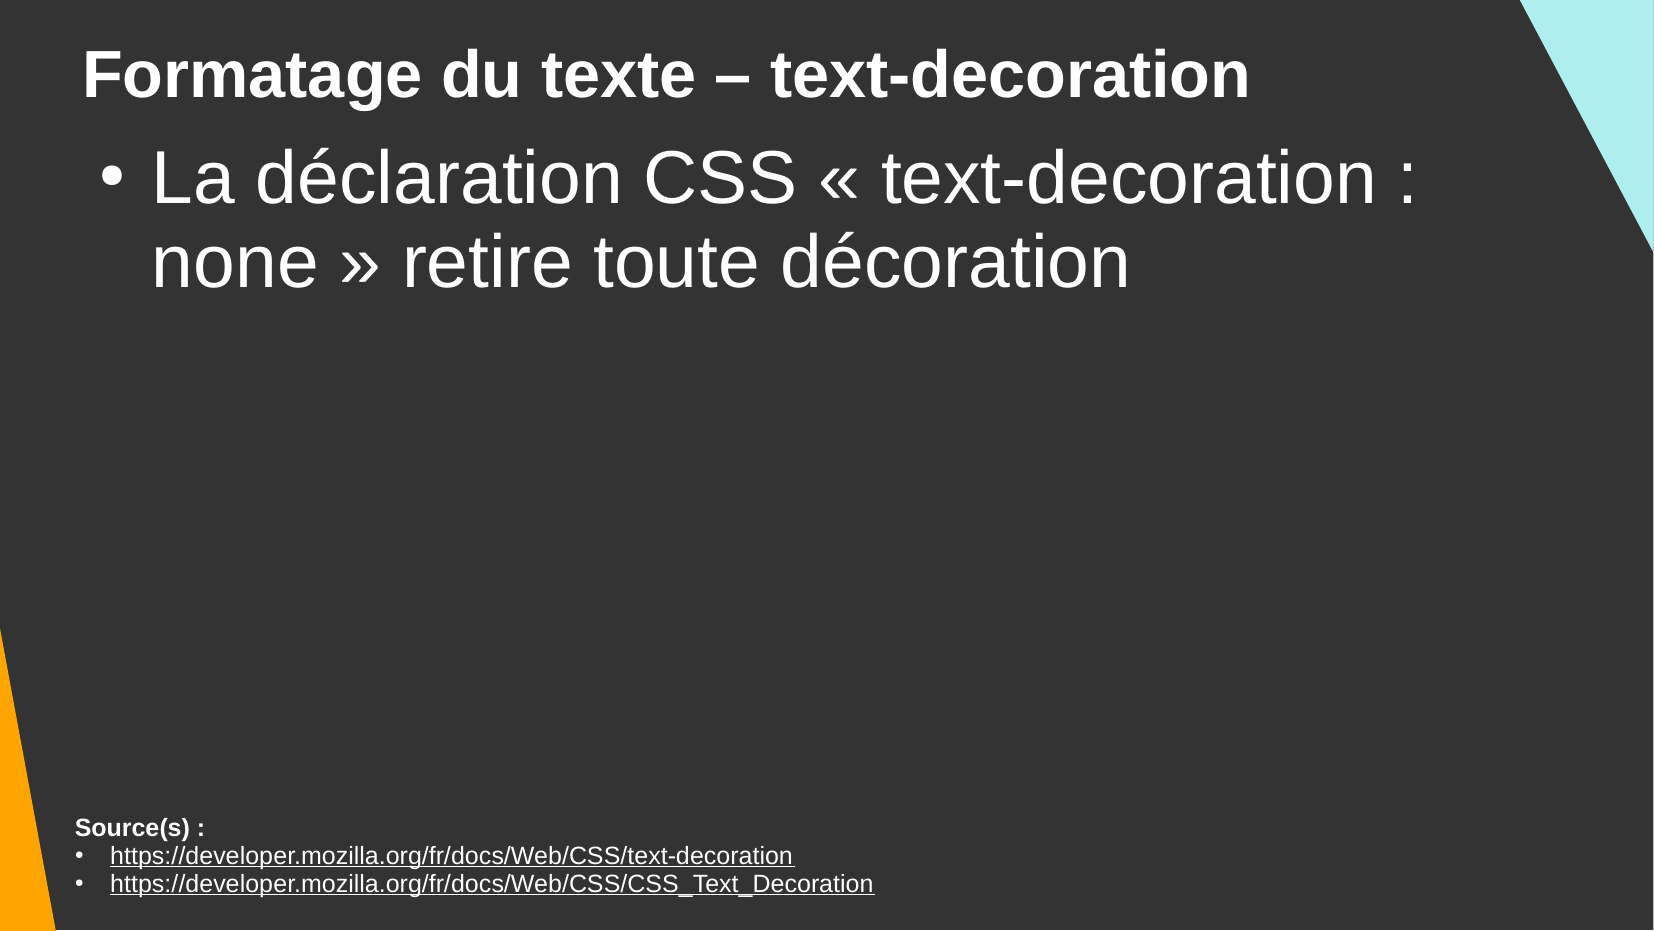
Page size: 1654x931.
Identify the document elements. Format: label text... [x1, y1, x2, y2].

list La déclaration CSS « text-decoration : none » retire toute décoration [80, 135, 1605, 683]
text_box [0, 628, 56, 931]
title Formatage du texte – text-decoration [82, 37, 1571, 114]
text_box [1519, 0, 1654, 254]
text_box Source(s) : https://developer.mozilla.org/fr/docs/Web/CSS/text-decoration https://developer.mozilla.org/fr/docs/Web/CSS/CSS_Text_Decoration [60, 806, 1546, 905]
